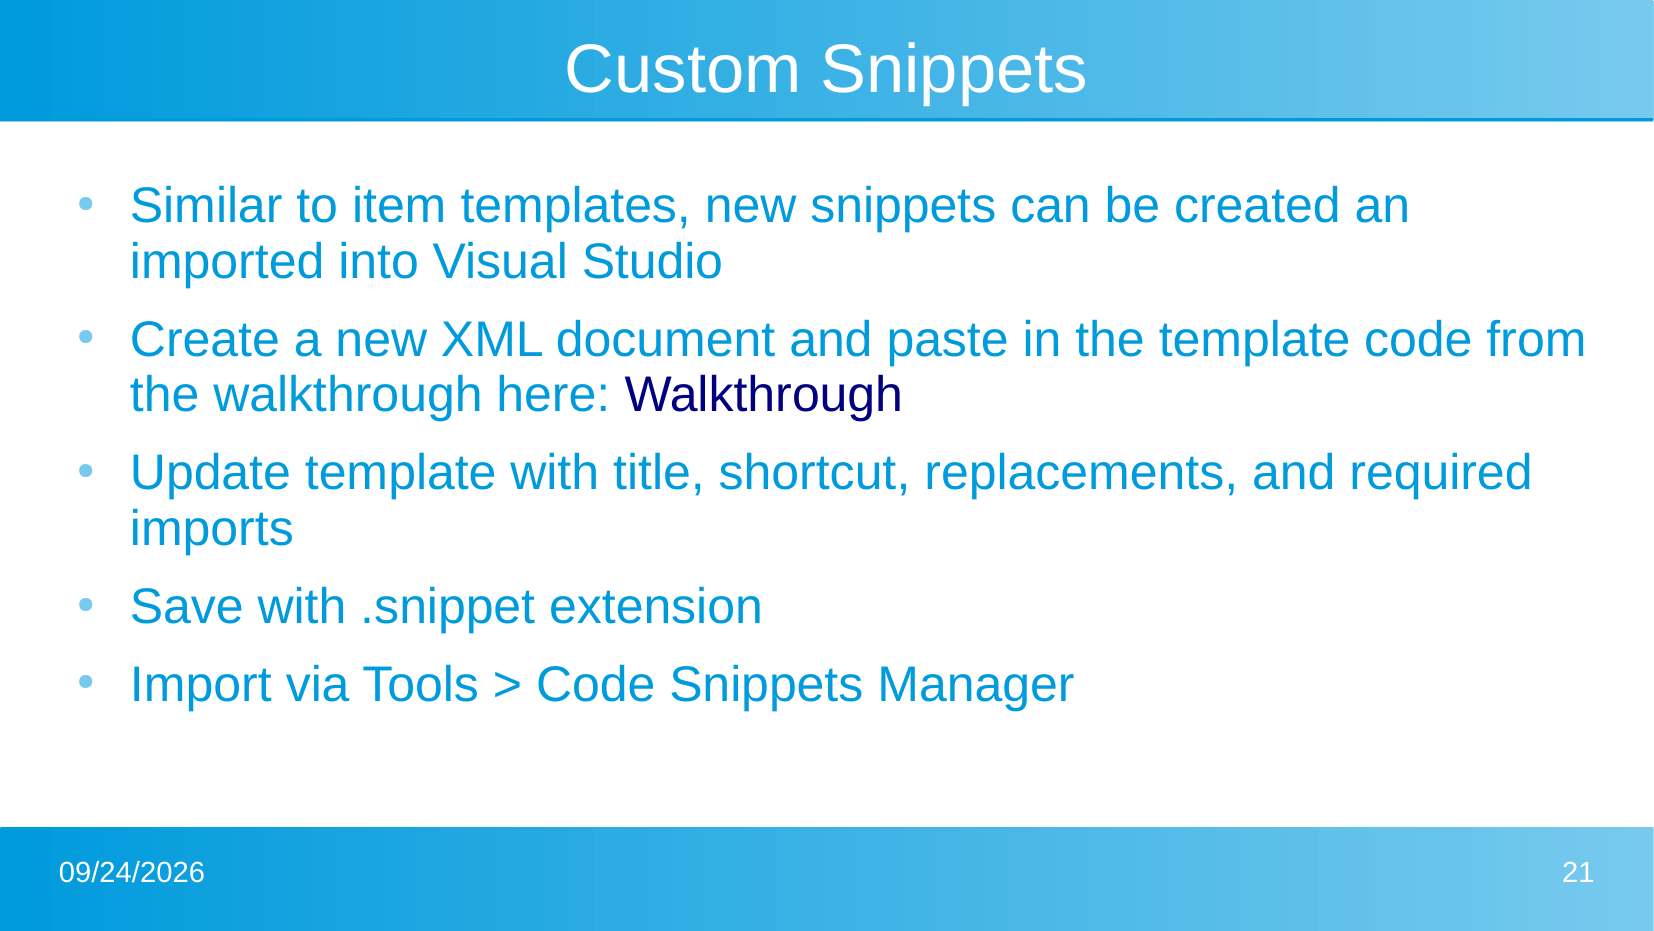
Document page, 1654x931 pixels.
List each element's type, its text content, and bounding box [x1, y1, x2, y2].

title Custom Snippets [59, 29, 1595, 108]
list Similar to item templates, new snippets can be created an imported into Visual Studio Create a new XML document and paste in the template code from the walkthrough here: Walkthrough Update template with title, shortcut, replacements, and required imports Save with .snippet extension Import via Tools > Code Snippets Manager [59, 177, 1595, 768]
